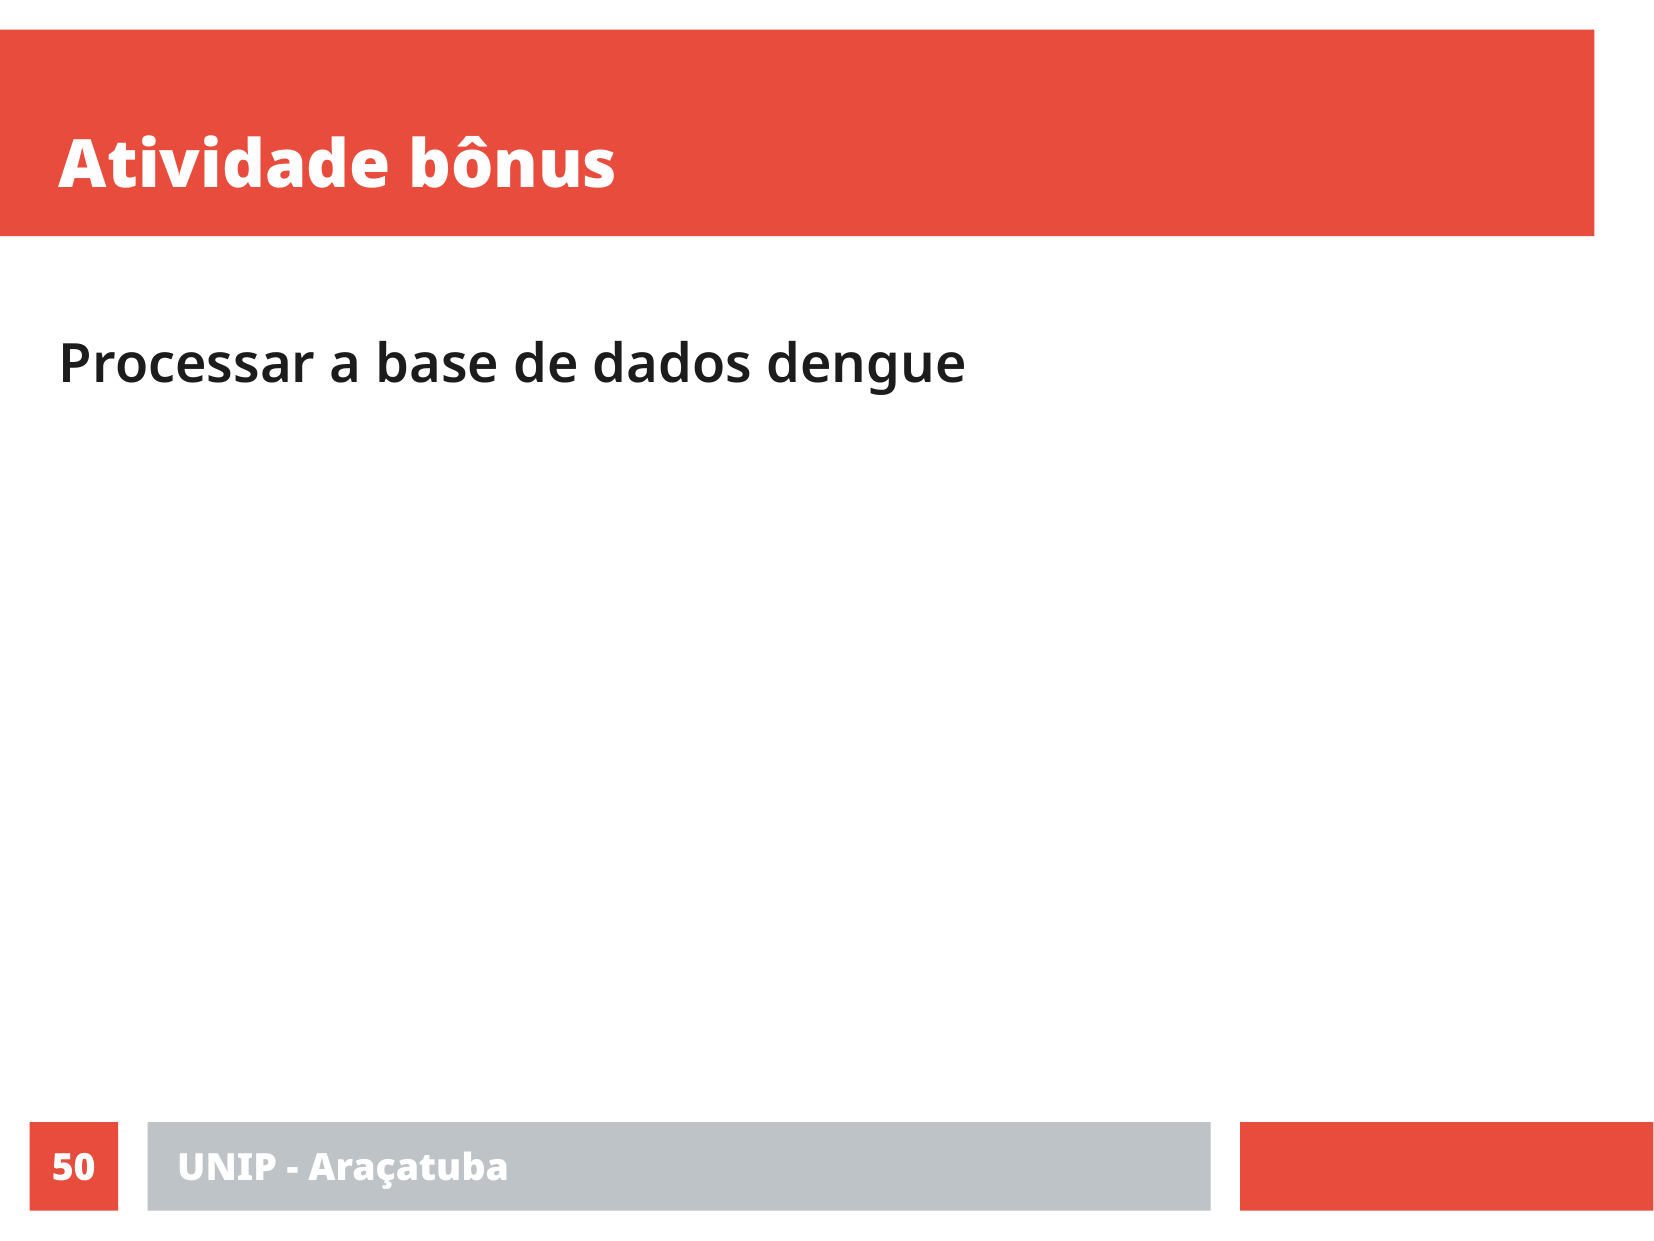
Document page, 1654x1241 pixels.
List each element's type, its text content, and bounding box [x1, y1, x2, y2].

title Atividade bônus [59, 59, 1595, 207]
list Processar a base de dados dengue [59, 324, 1565, 1093]
